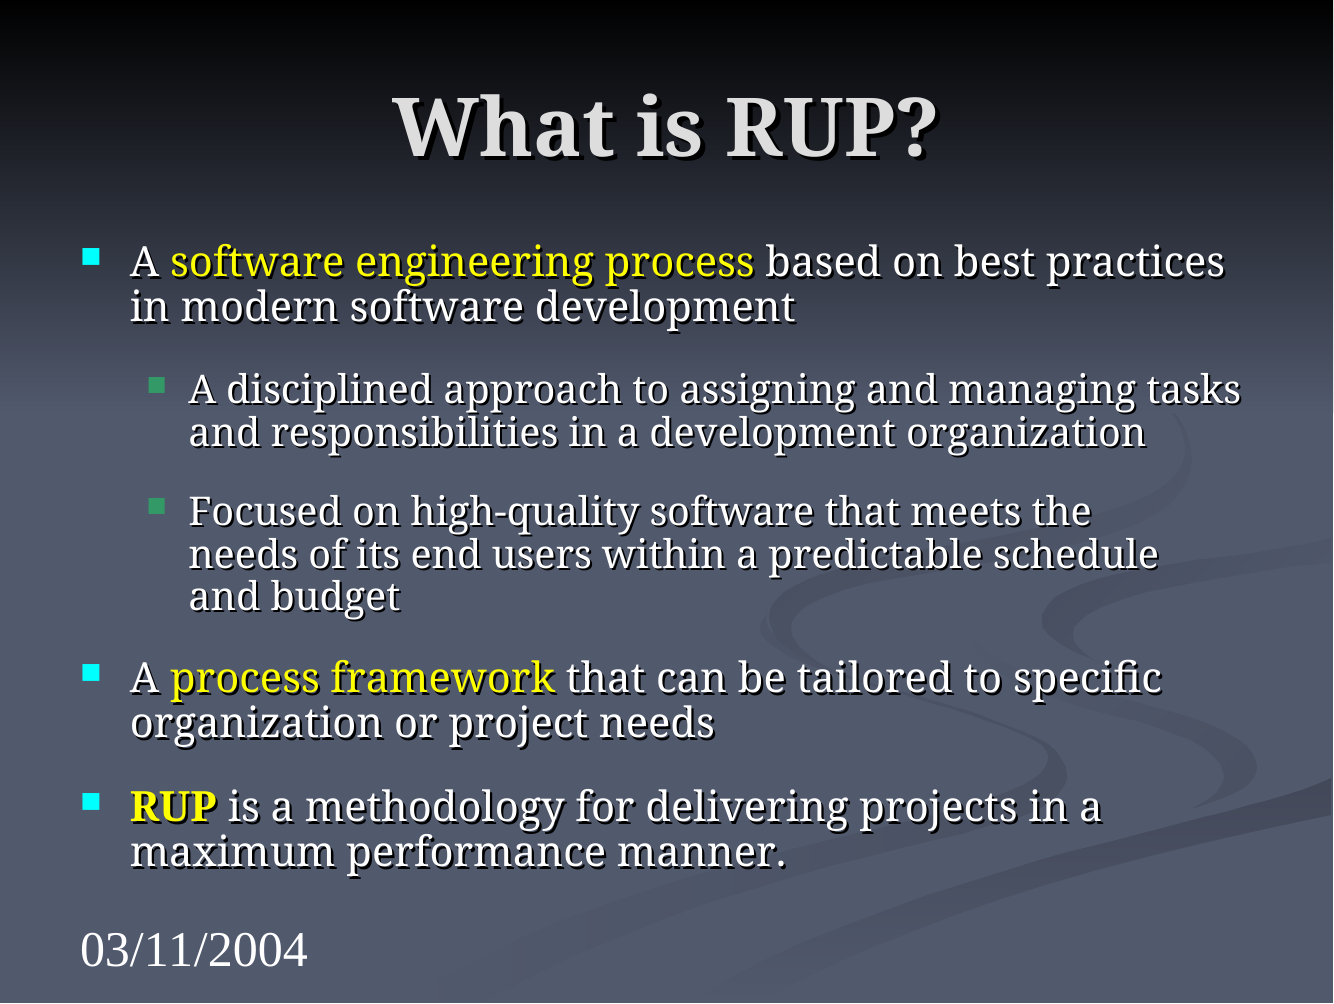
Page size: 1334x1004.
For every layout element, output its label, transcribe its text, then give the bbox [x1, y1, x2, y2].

list A software engineering process based on best practices in modern software development A disciplined approach to assigning and managing tasks and responsibilities in a development organization Focused on high-quality software that meets the needs of its end users within a predictable schedule and budget A process framework that can be tailored to specific organization or project needs RUP is a methodology for delivering projects in a maximum performance manner. [66, 234, 1267, 897]
title What is RUP? [66, 40, 1267, 208]
